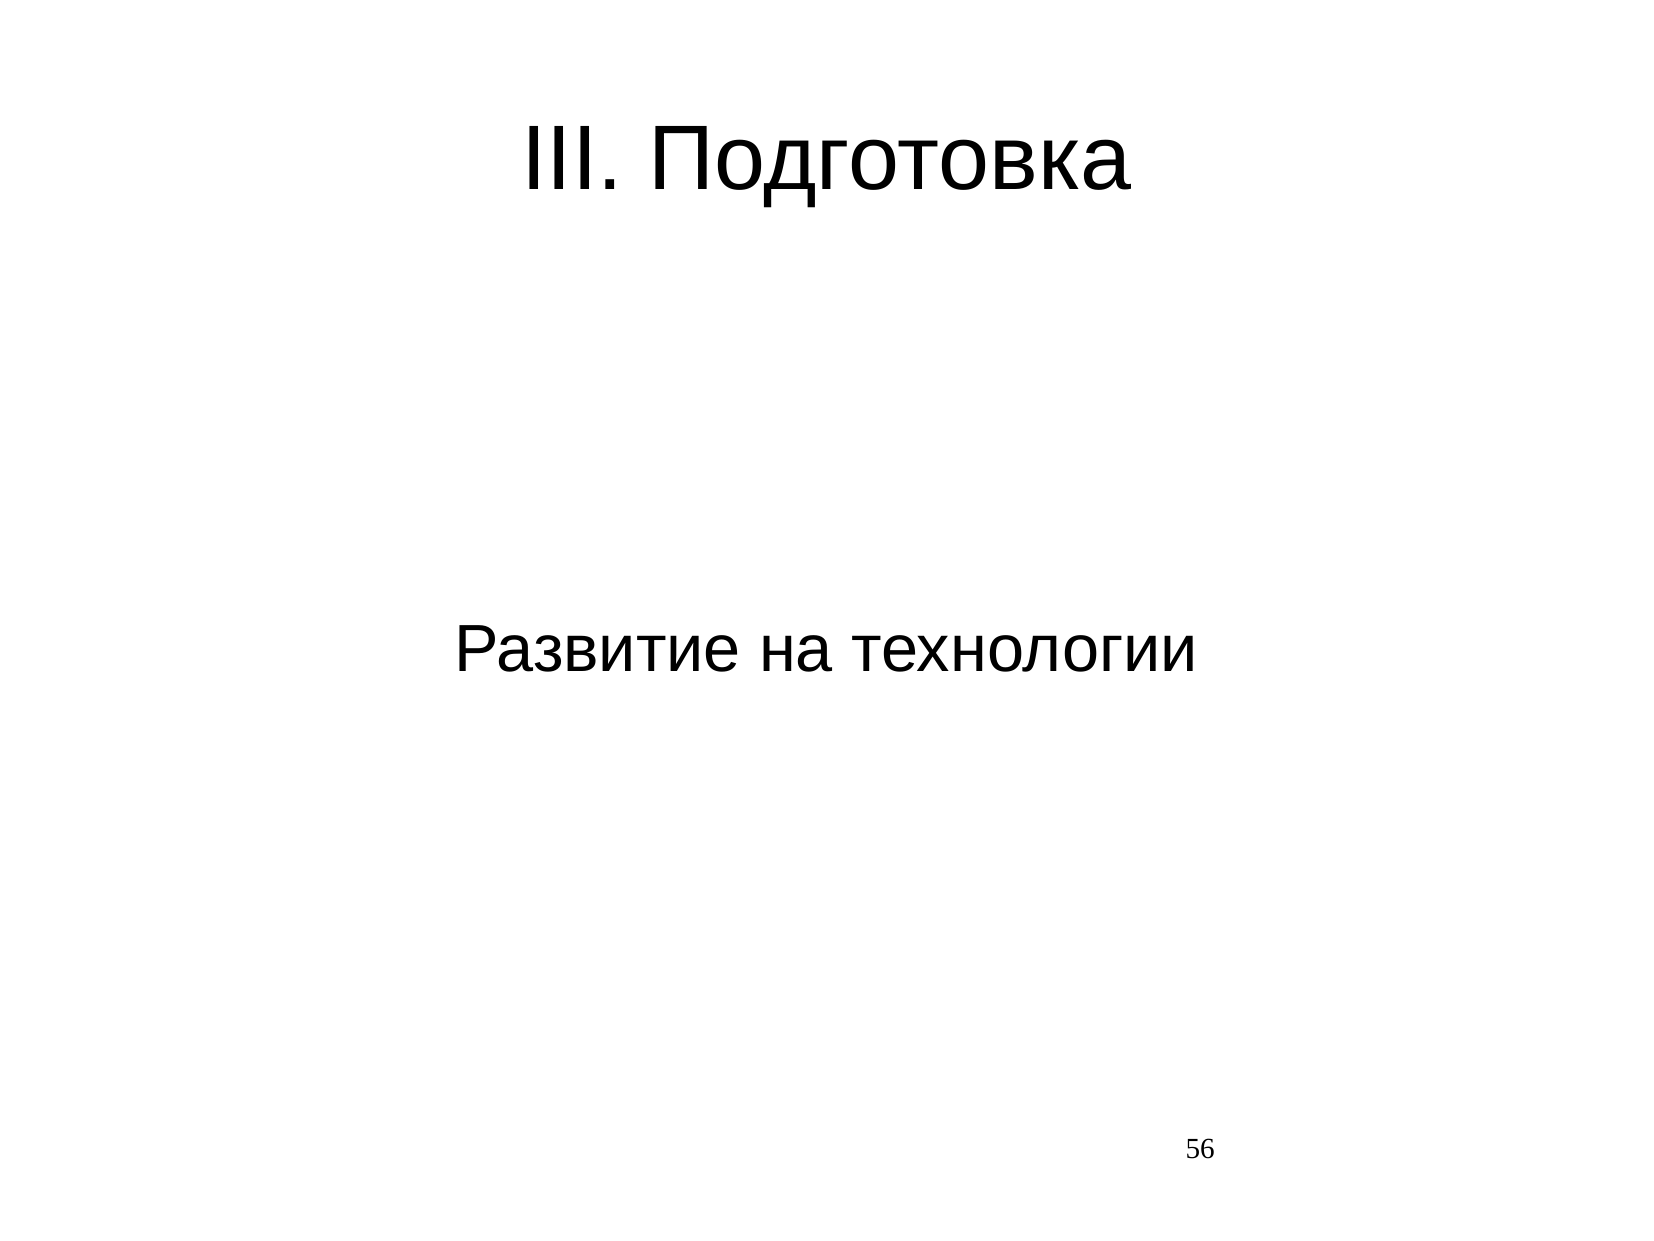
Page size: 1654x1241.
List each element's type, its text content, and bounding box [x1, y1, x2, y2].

title III. Подготовка [82, 49, 1571, 257]
text_box [1185, 1129, 1571, 1216]
subtitle Развитие на технологии [82, 290, 1571, 1109]
